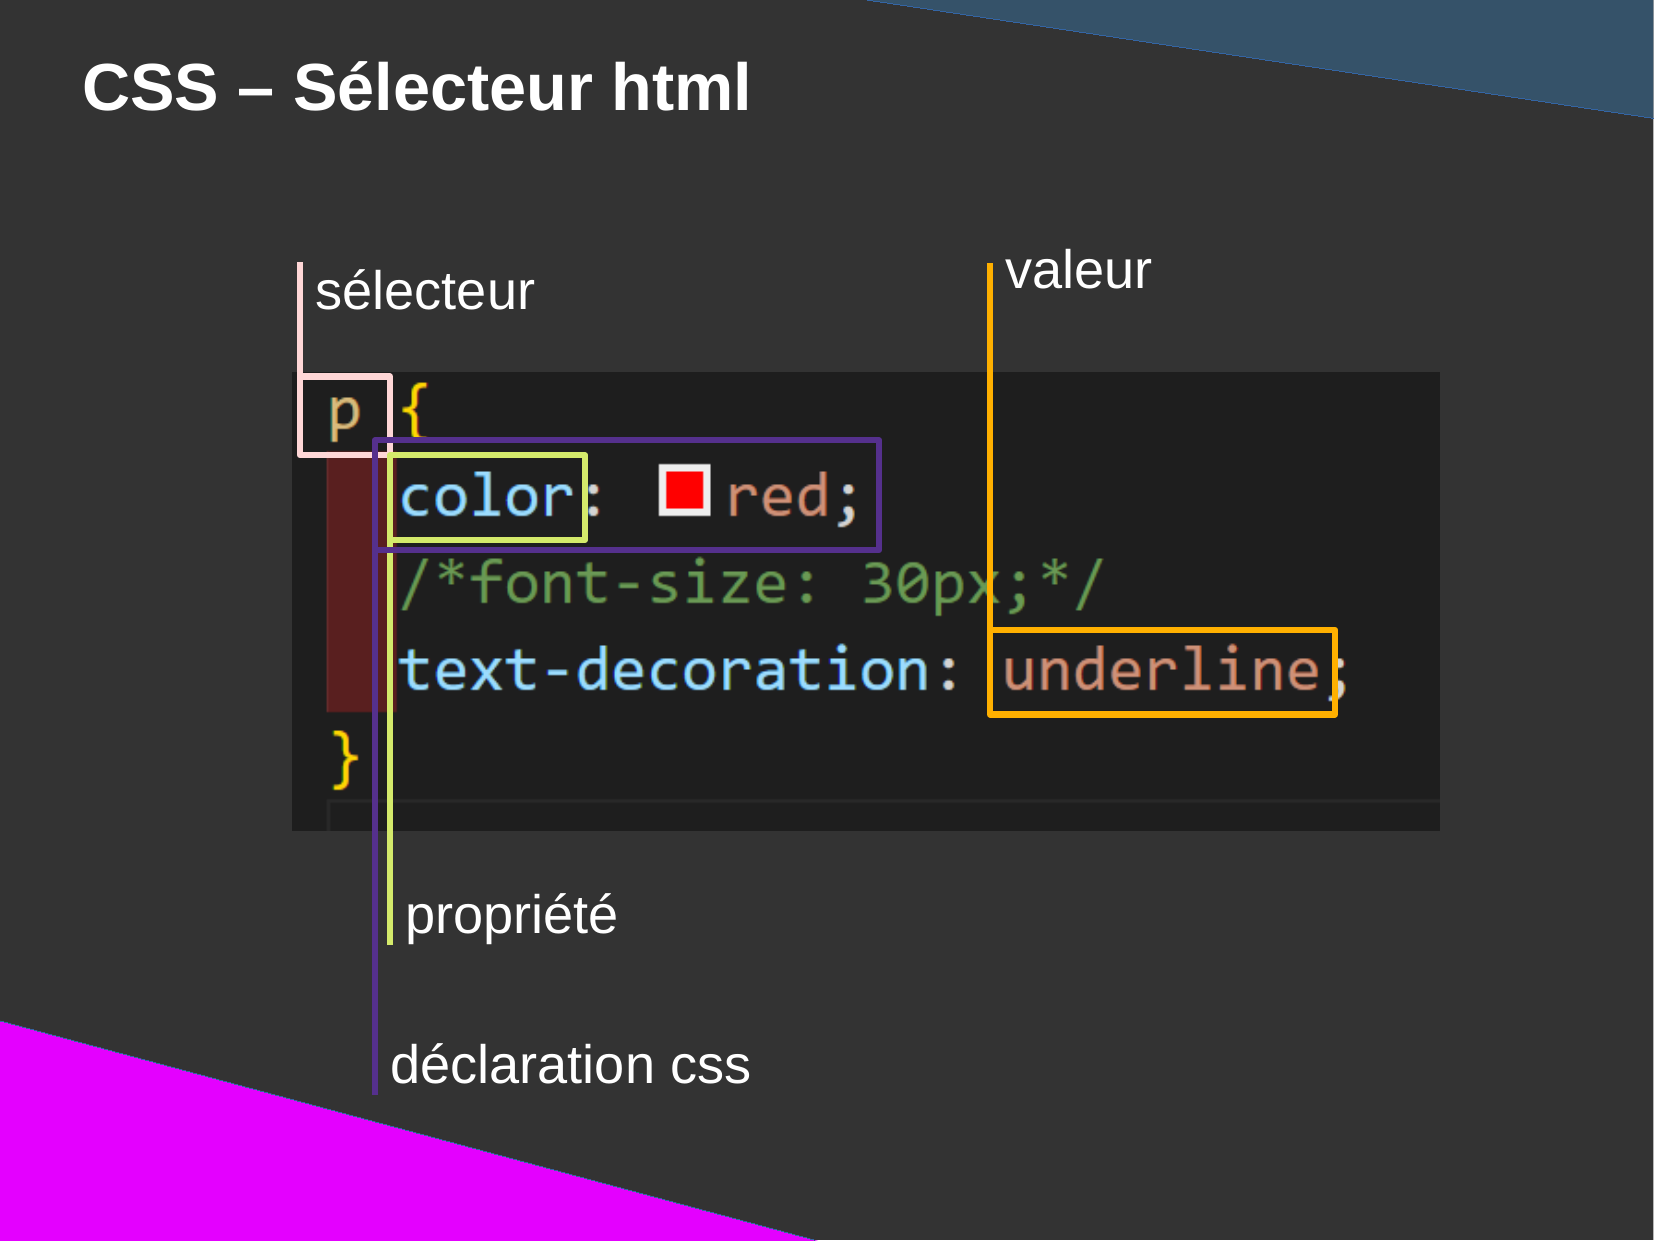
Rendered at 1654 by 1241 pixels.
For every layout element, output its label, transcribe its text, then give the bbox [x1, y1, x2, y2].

text_box [0, 1020, 819, 1241]
title CSS – Sélecteur html [82, 49, 1571, 153]
title sélecteur [315, 260, 646, 322]
picture [378, 553, 387, 831]
picture [378, 443, 387, 452]
picture [393, 443, 876, 547]
picture [303, 372, 1441, 831]
text_box [867, 0, 1654, 119]
title valeur [1005, 240, 1246, 301]
title propriété [405, 884, 646, 946]
picture [378, 458, 387, 547]
picture [292, 372, 372, 831]
title déclaration css [390, 1034, 796, 1096]
picture [393, 458, 582, 537]
picture [303, 380, 387, 452]
picture [993, 633, 1332, 711]
